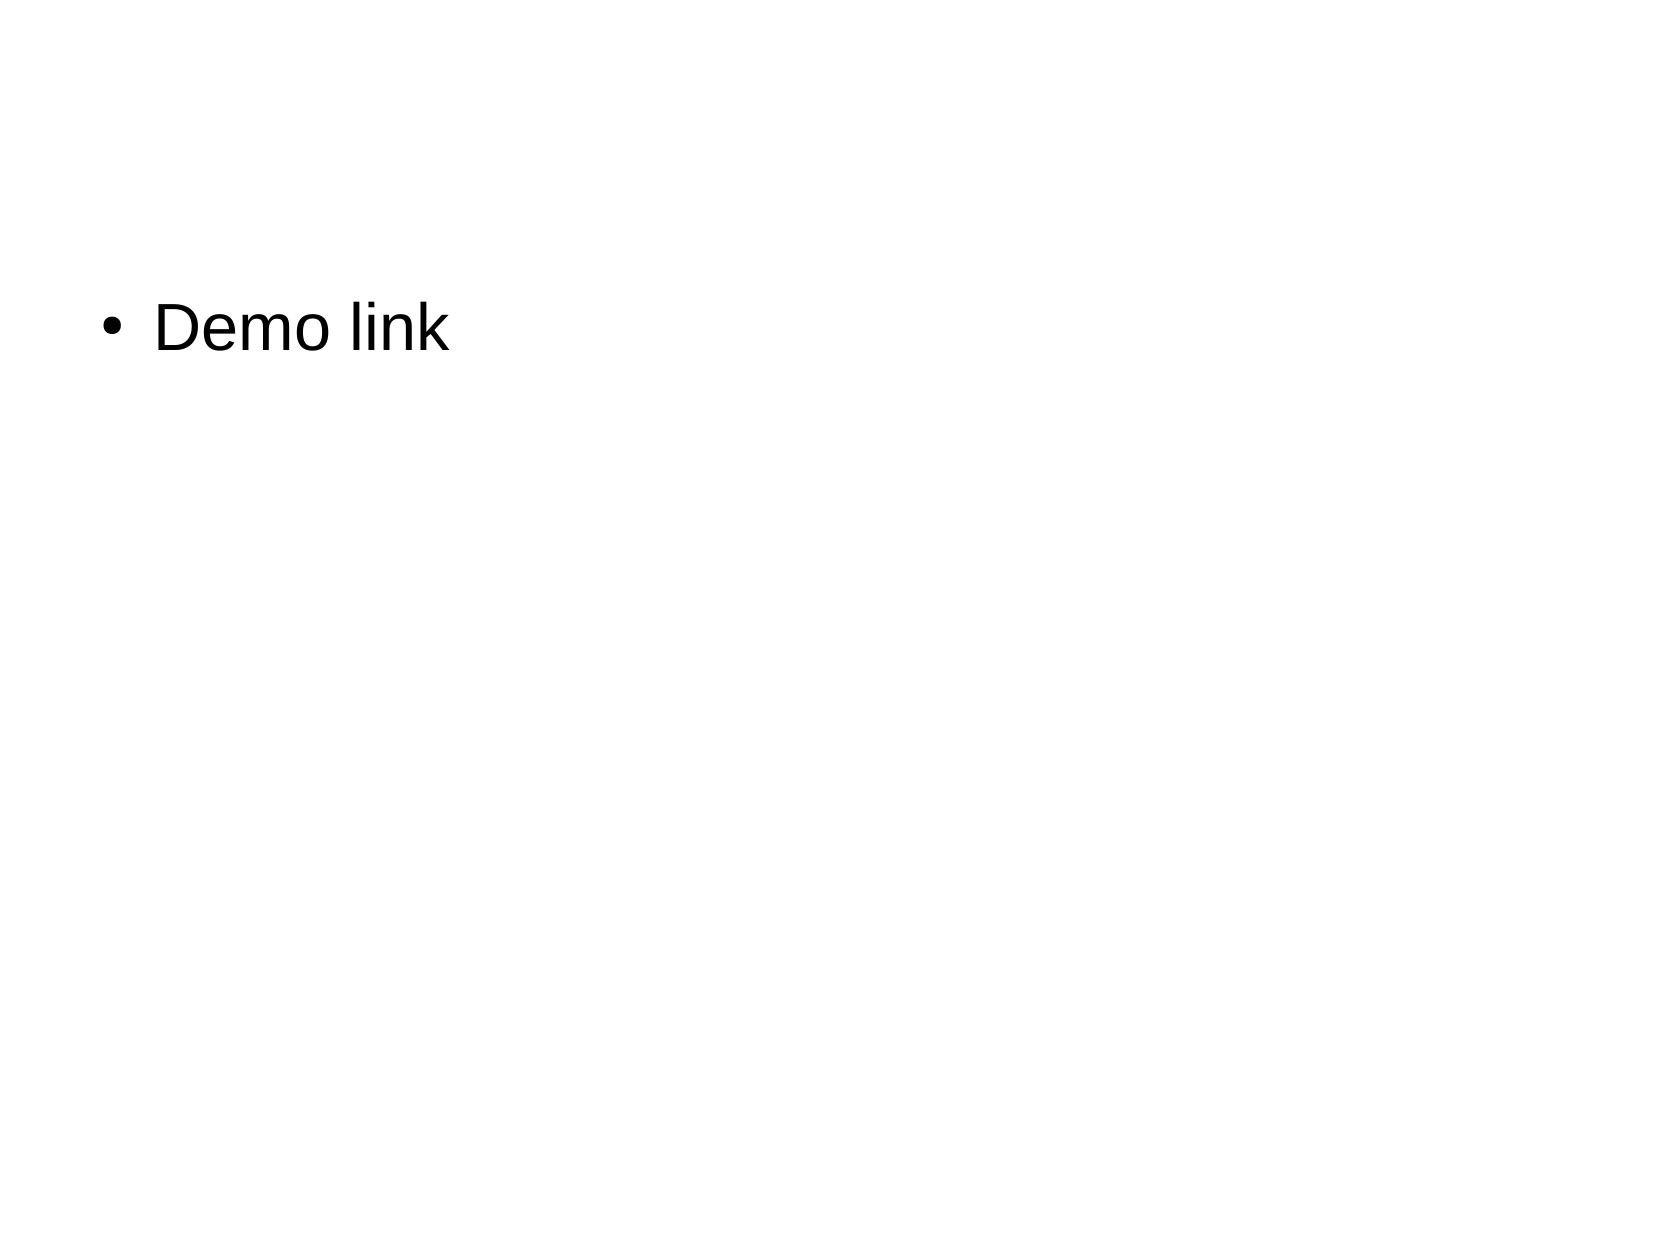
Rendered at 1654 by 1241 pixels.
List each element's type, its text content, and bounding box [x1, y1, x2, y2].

list Demo link [82, 290, 1571, 1010]
